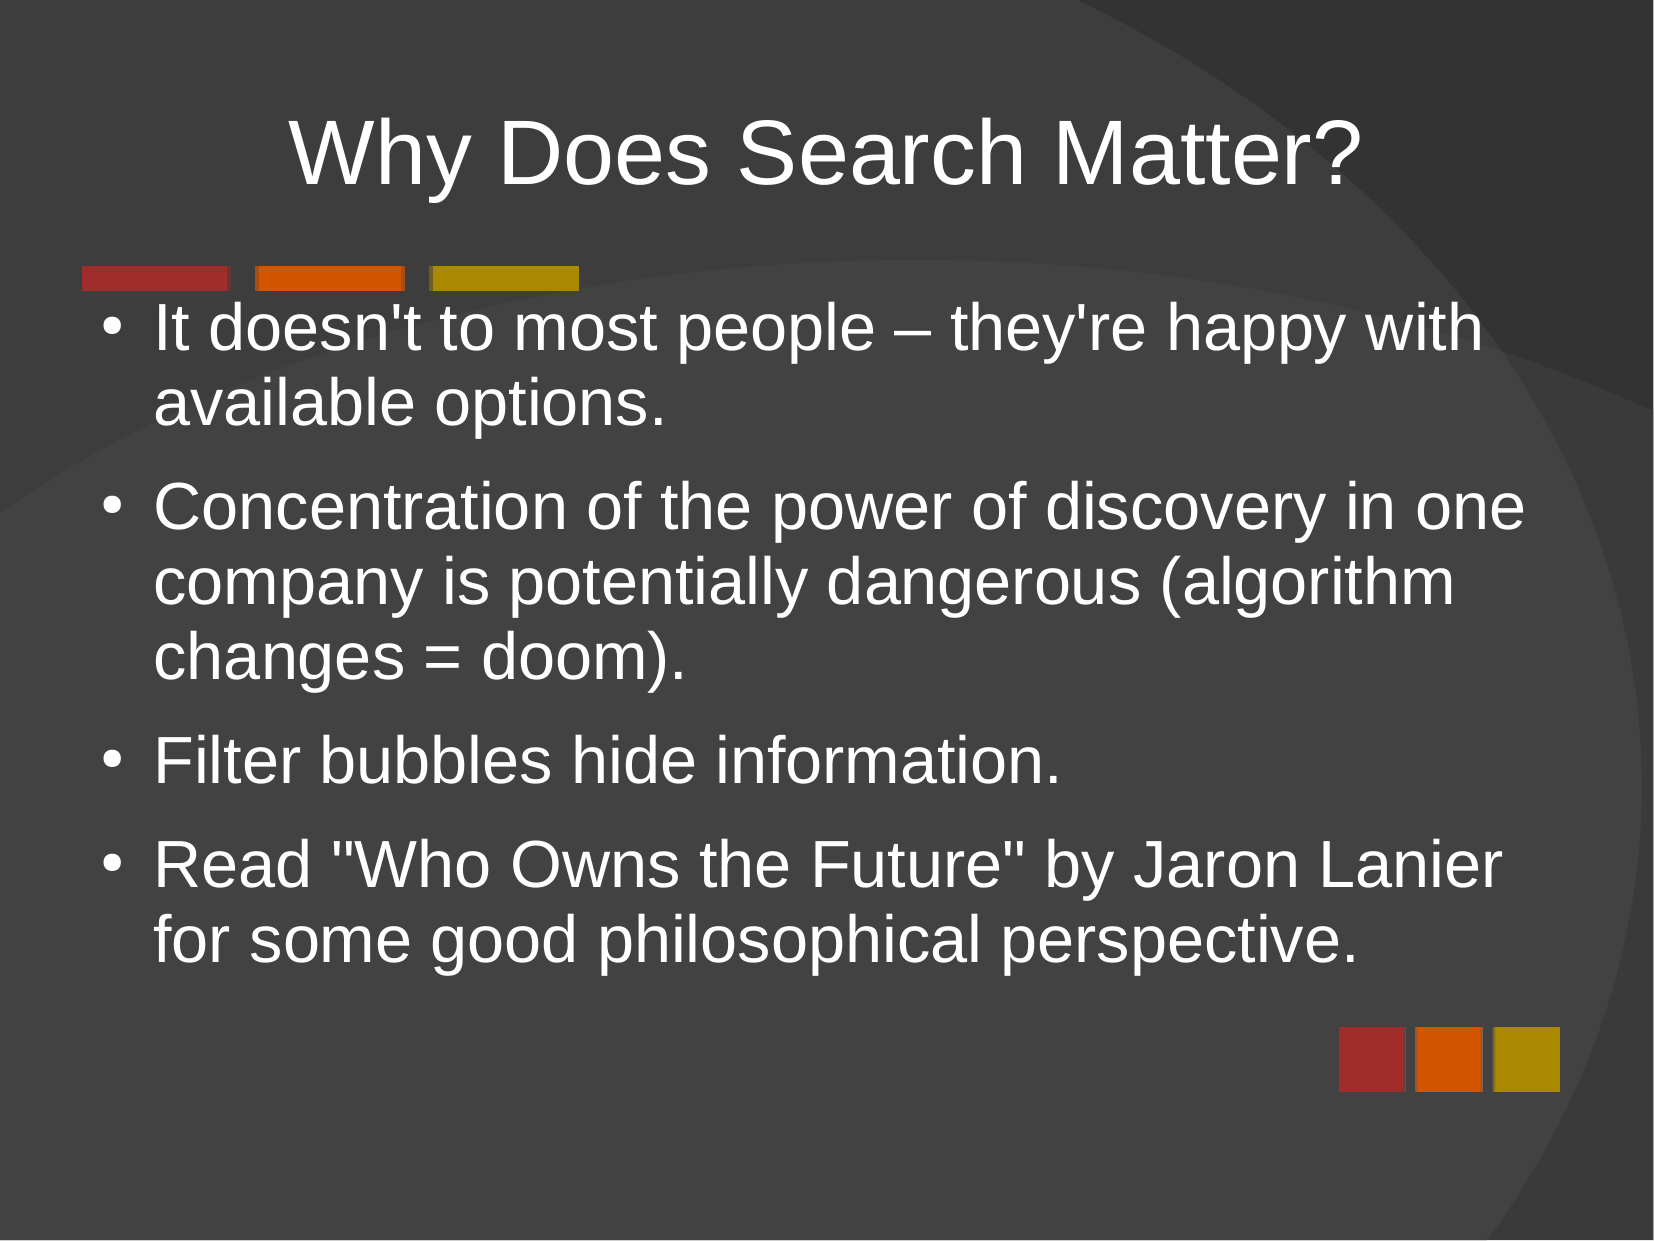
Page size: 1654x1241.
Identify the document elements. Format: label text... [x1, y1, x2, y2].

picture [1339, 1027, 1560, 1092]
picture [82, 266, 579, 290]
list It doesn't to most people – they're happy with available options. Concentration of the power of discovery in one company is potentially dangerous (algorithm changes = doom). Filter bubbles hide information. Read "Who Owns the Future" by Jaron Lanier for some good philosophical perspective. [82, 290, 1571, 1010]
title Why Does Search Matter? [82, 49, 1571, 257]
